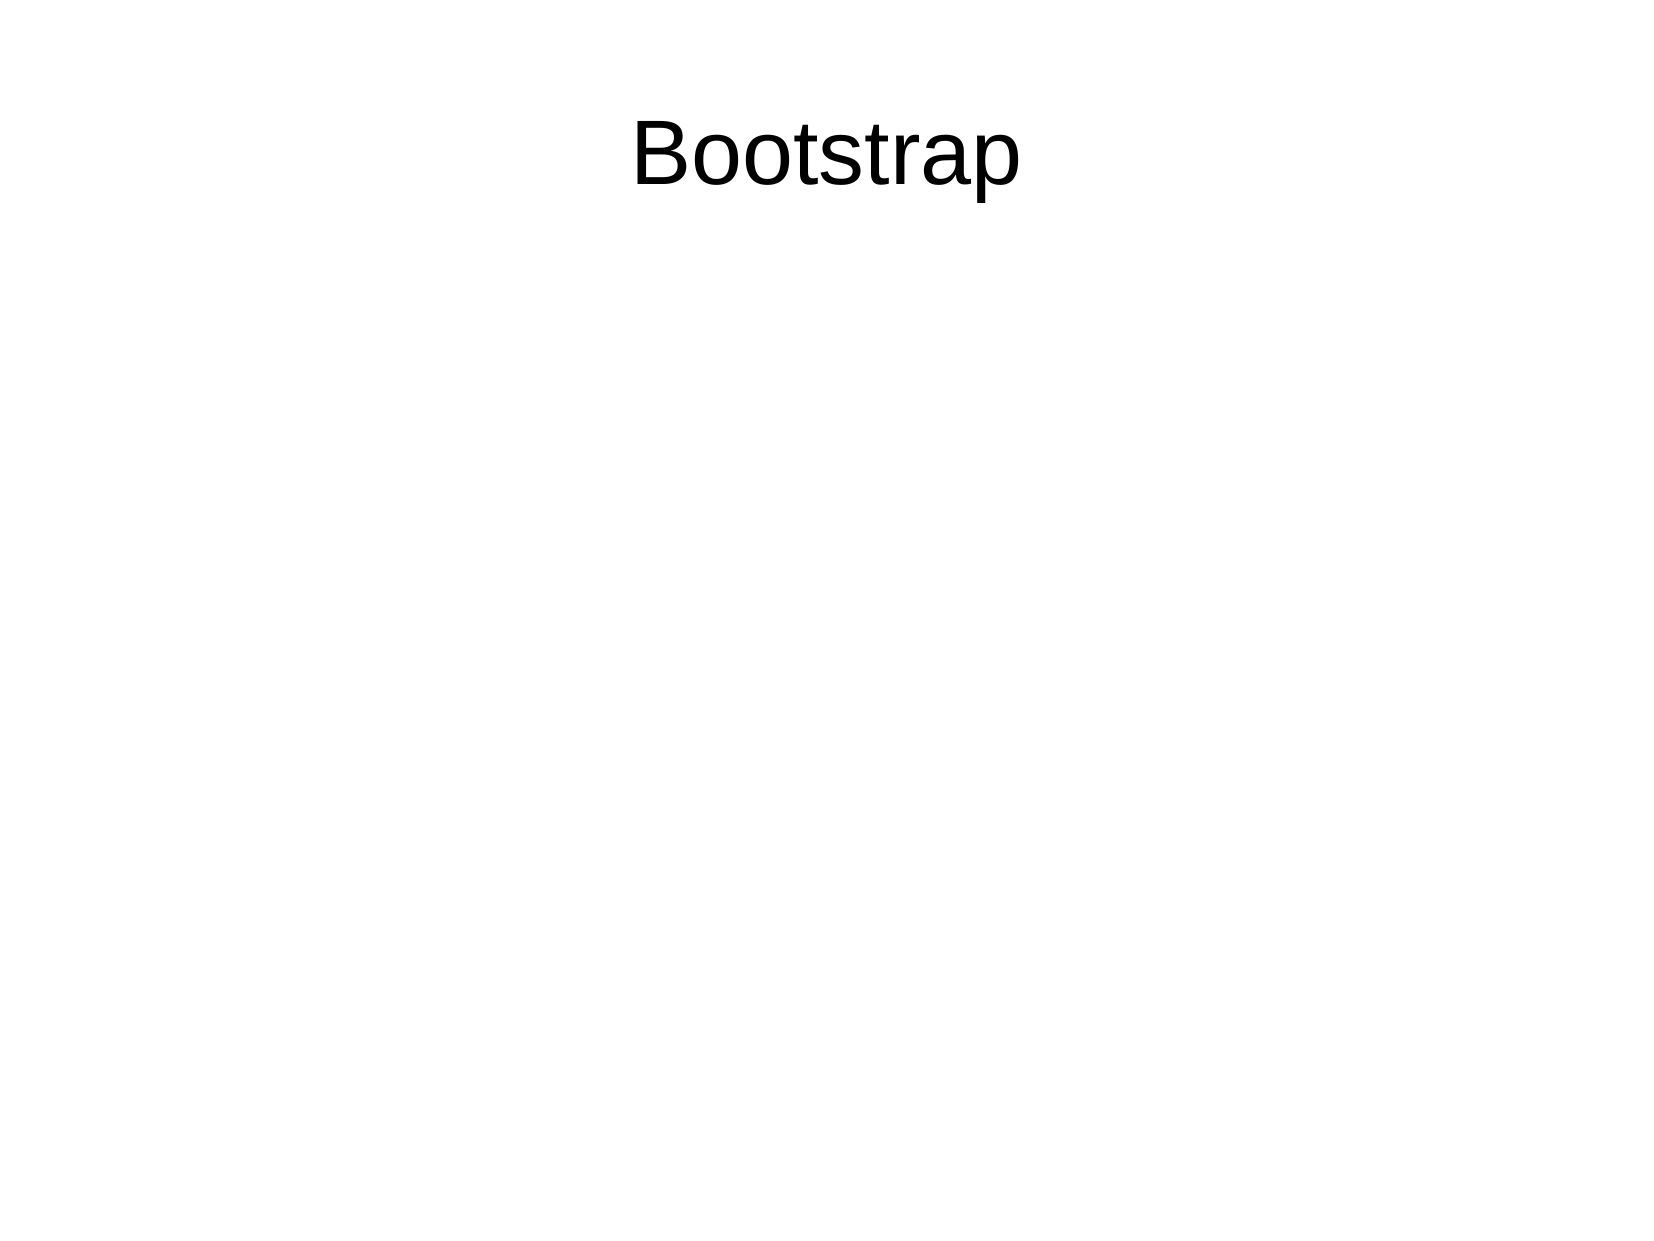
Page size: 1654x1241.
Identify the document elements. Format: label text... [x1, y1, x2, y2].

title Bootstrap [82, 49, 1571, 257]
